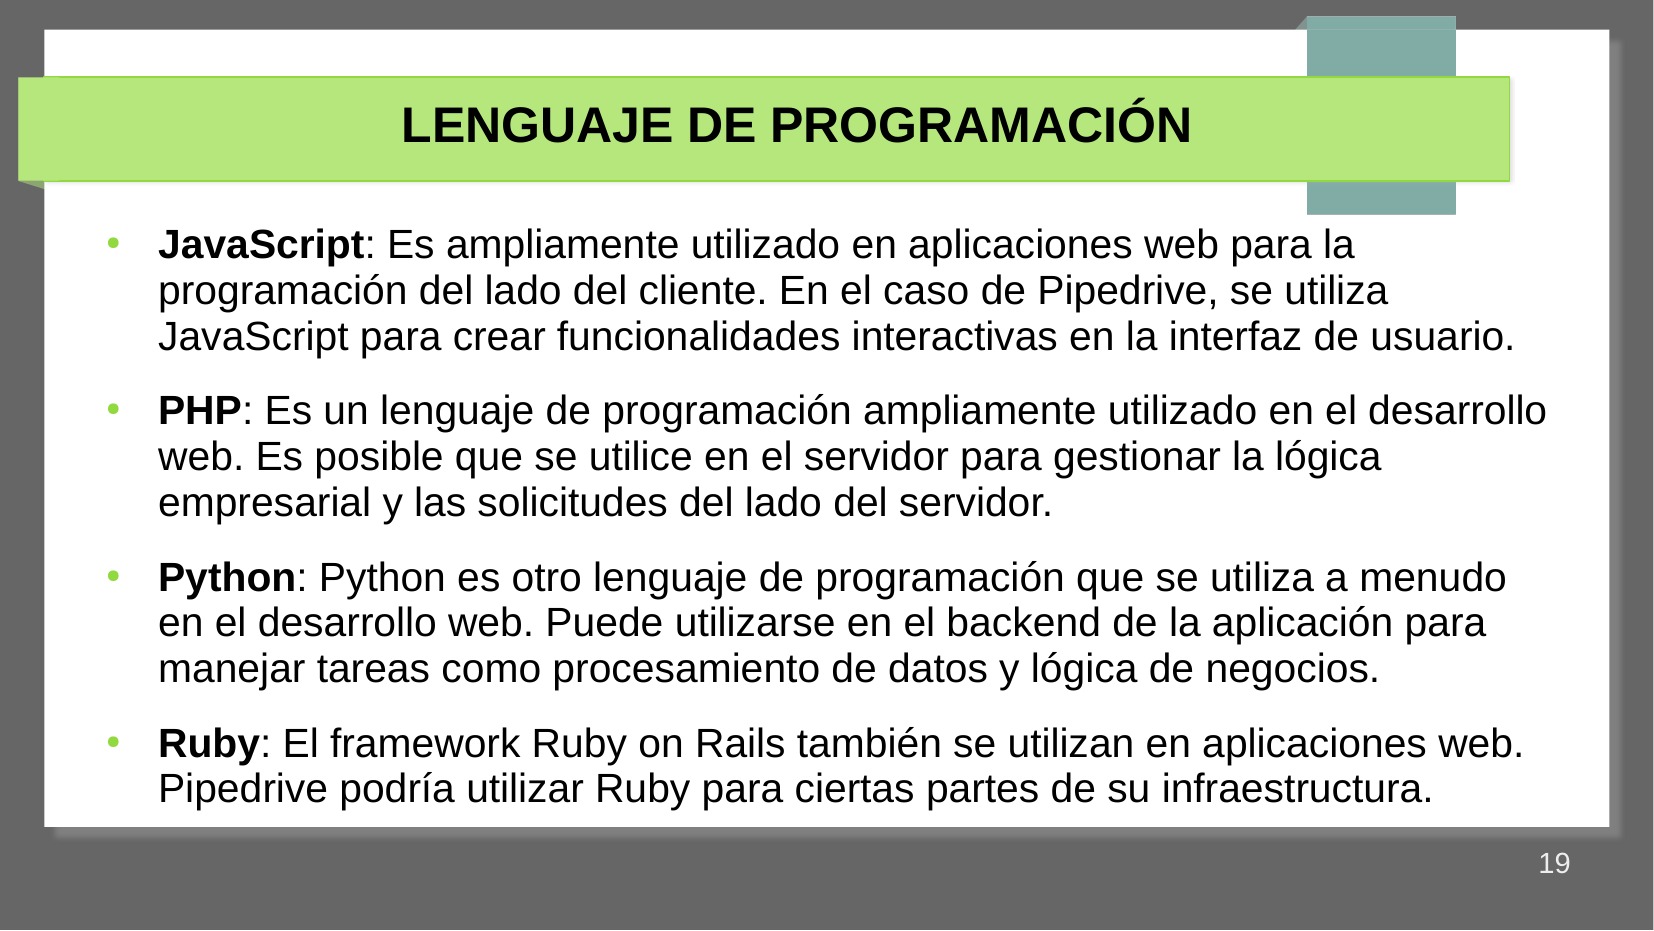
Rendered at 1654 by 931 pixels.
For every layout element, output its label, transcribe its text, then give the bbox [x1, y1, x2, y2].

title LENGUAJE DE PROGRAMACIÓN [88, 73, 1506, 178]
list JavaScript: Es ampliamente utilizado en aplicaciones web para la programación del lado del cliente. En el caso de Pipedrive, se utiliza JavaScript para crear funcionalidades interactivas en la interfaz de usuario. PHP: Es un lenguaje de programación ampliamente utilizado en el desarrollo web. Es posible que se utilice en el servidor para gestionar la lógica empresarial y las solicitudes del lado del servidor. Python: Python es otro lenguaje de programación que se utiliza a menudo en el desarrollo web. Puede utilizarse en el backend de la aplicación para manejar tareas como procesamiento de datos y lógica de negocios. Ruby: El framework Ruby on Rails también se utilizan en aplicaciones web. Pipedrive podría utilizar Ruby para ciertas partes de su infraestructura. [88, 221, 1565, 813]
